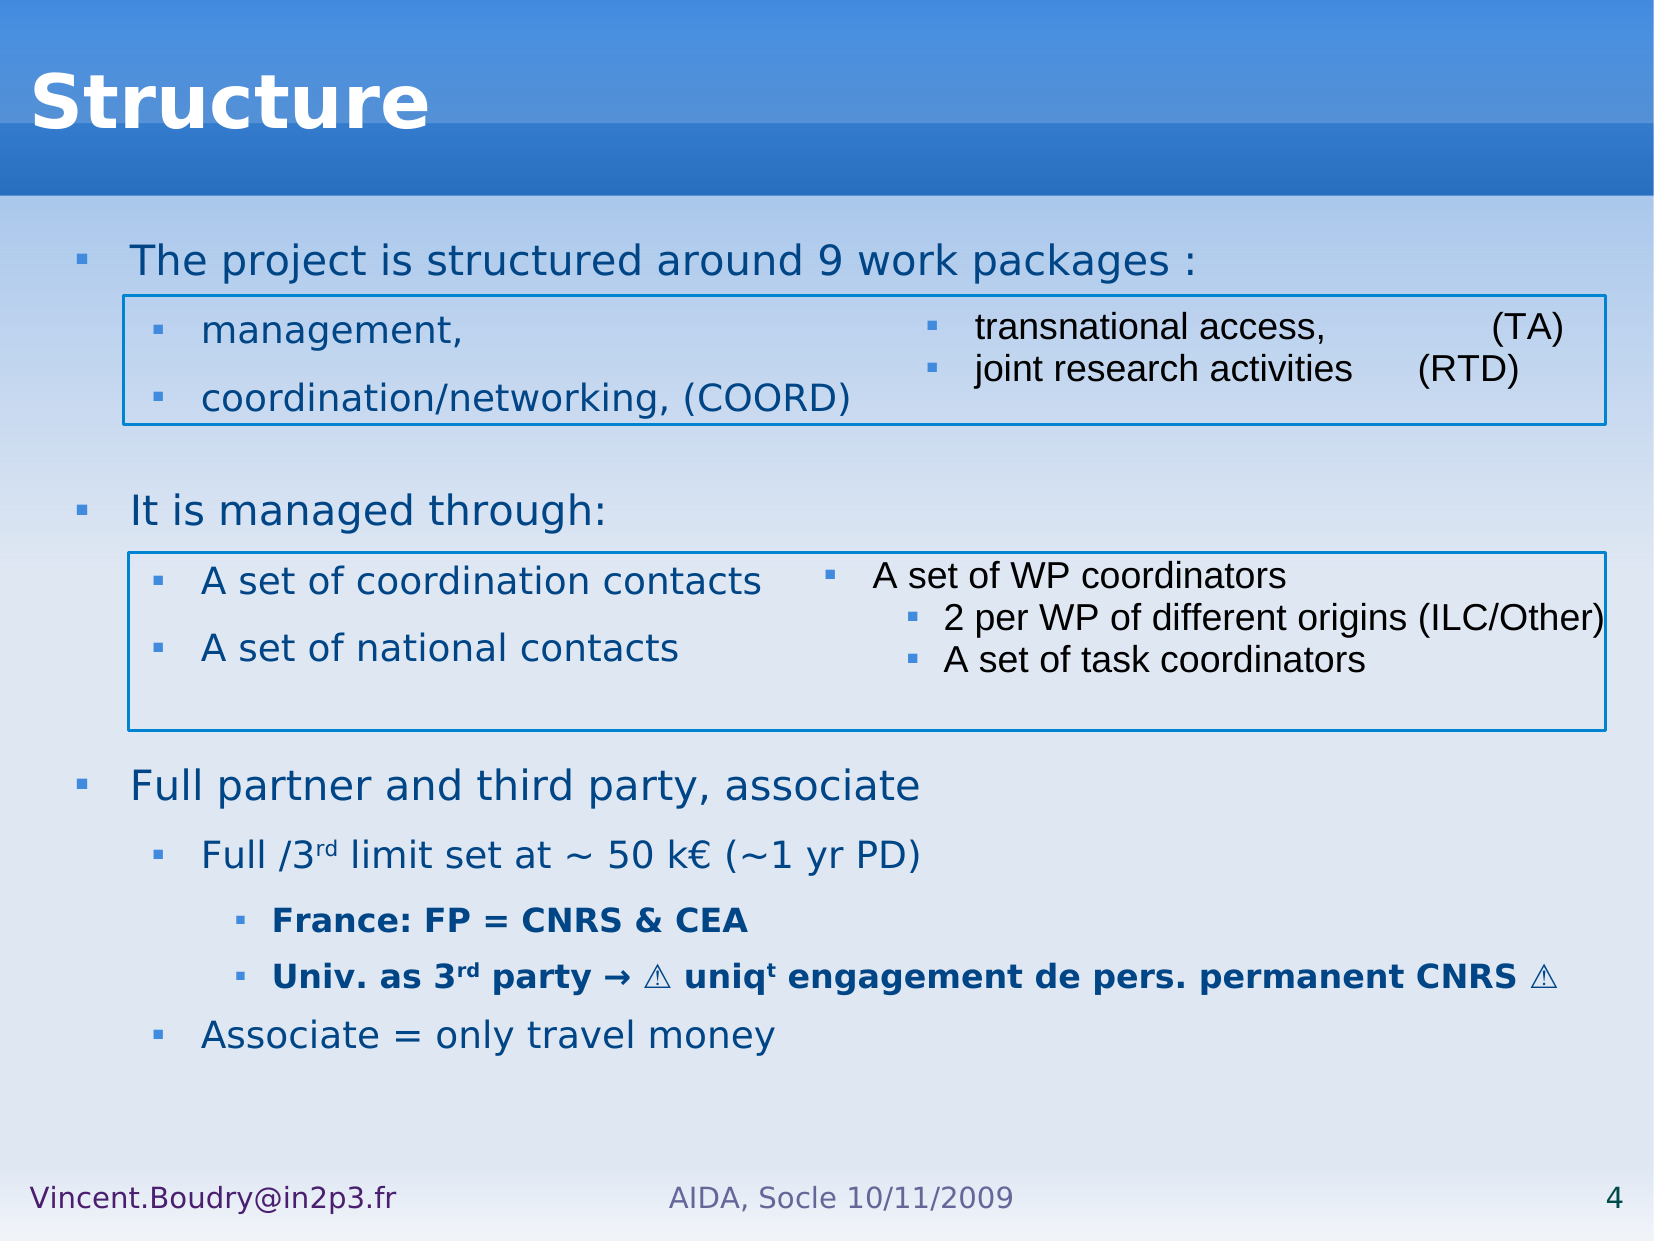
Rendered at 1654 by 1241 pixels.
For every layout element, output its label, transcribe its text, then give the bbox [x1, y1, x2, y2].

title Structure [29, 0, 1654, 207]
list The project is structured around 9 work packages : management, coordination/networking, (COORD) It is managed through: A set of coordination contacts A set of national contacts Full partner and third party, associate Full /3rd limit set at ~ 50 k€ (~1 yr PD) France: FP = CNRS & CEA Univ. as 3rd party → ⚠ uniqt engagement de pers. permanent CNRS ⚠ Associate = only travel money [130, 554, 1595, 729]
list The project is structured around 9 work packages : management, coordination/networking, (COORD) It is managed through: A set of coordination contacts A set of national contacts Full partner and third party, associate Full /3rd limit set at ~ 50 k€ (~1 yr PD) France: FP = CNRS & CEA Univ. as 3rd party → ⚠ uniqt engagement de pers. permanent CNRS ⚠ Associate = only travel money [125, 297, 1595, 423]
list The project is structured around 9 work packages : management, coordination/networking, (COORD) It is managed through: A set of coordination contacts A set of national contacts Full partner and third party, associate Full /3rd limit set at ~ 50 k€ (~1 yr PD) France: FP = CNRS & CEA Univ. as 3rd party → ⚠ uniqt engagement de pers. permanent CNRS ⚠ Associate = only travel money [59, 236, 1595, 1152]
picture [0, 0, 1654, 1241]
text_box transnational access, (TA) joint research activities (RTD) [818, 298, 1604, 423]
text_box A set of WP coordinators 2 per WP of different origins (ILC/Other) A set of task coordinators [716, 547, 1622, 725]
text_box A set of WP coordinators 2 per WP of different origins (ILC/Other) A set of task coordinators [716, 554, 1604, 725]
